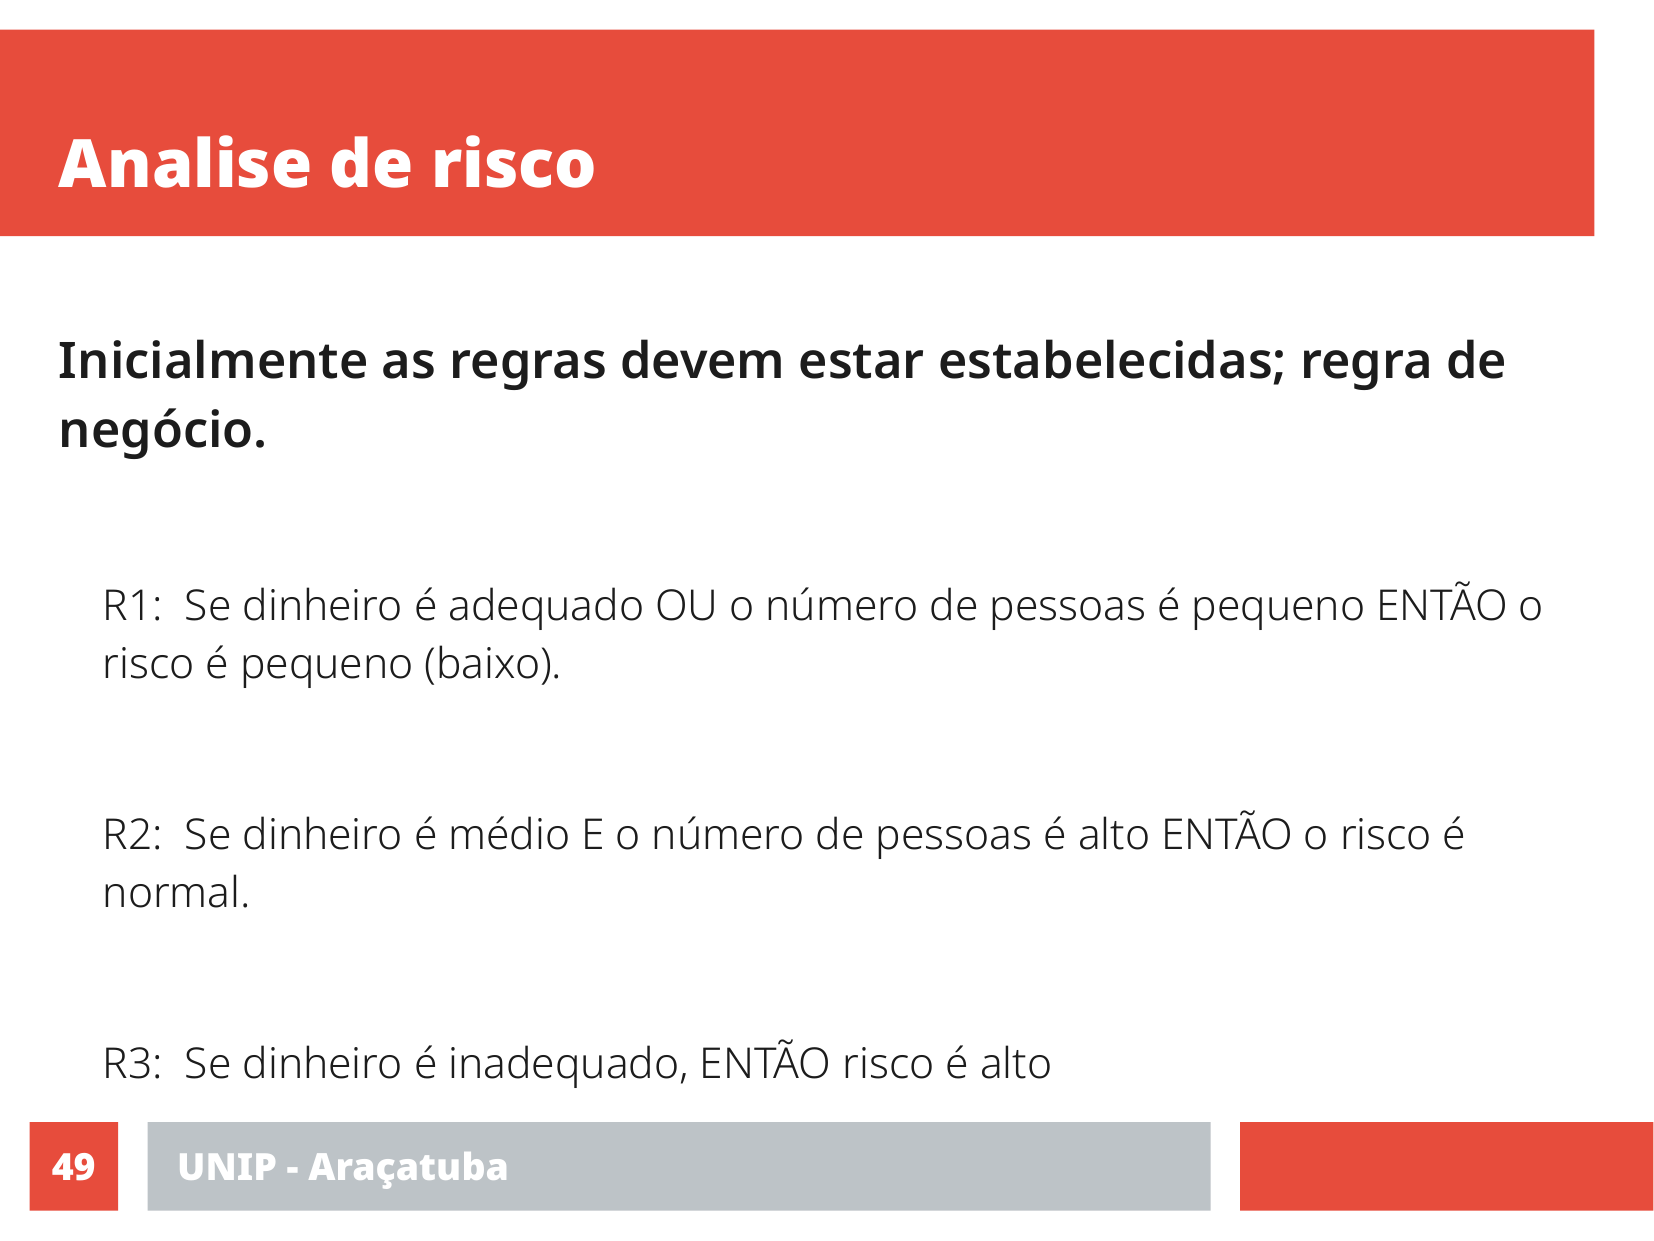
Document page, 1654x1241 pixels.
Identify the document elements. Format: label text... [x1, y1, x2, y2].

list Inicialmente as regras devem estar estabelecidas; regra de negócio. R1: Se dinheiro é adequado OU o número de pessoas é pequeno ENTÃO o risco é pequeno (baixo). R2: Se dinheiro é médio E o número de pessoas é alto ENTÃO o risco é normal. R3: Se dinheiro é inadequado, ENTÃO risco é alto [59, 324, 1565, 1093]
title Analise de risco [59, 59, 1595, 207]
